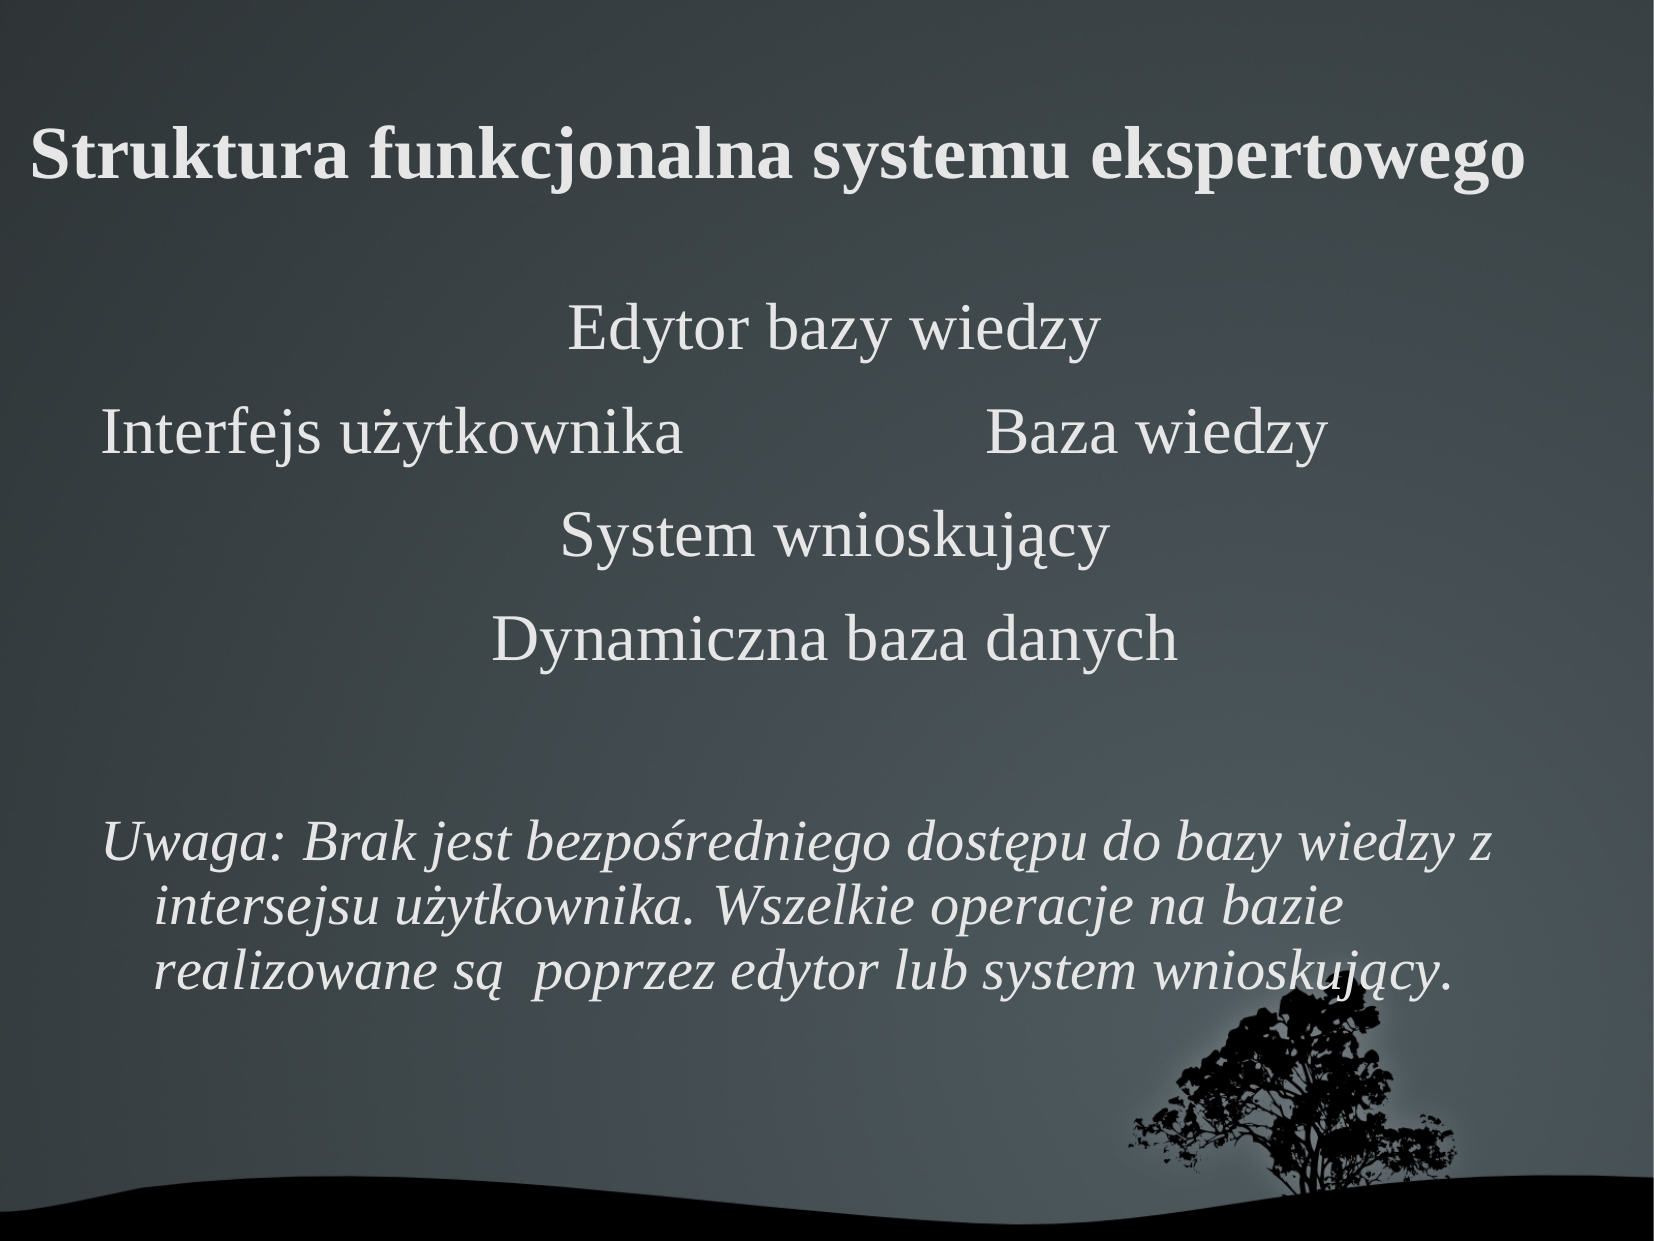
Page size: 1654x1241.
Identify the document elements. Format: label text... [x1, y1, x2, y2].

title Struktura funkcjonalna systemu ekspertowego [29, 56, 1571, 250]
picture [0, 0, 1654, 1241]
list Edytor bazy wiedzy Interfejs użytkownika Baza wiedzy System wnioskujący Dynamiczna baza danych Uwaga: Brak jest bezpośredniego dostępu do bazy wiedzy z intersejsu użytkownika. Wszelkie operacje na bazie realizowane są poprzez edytor lub system wnioskujący. [82, 290, 1571, 1241]
